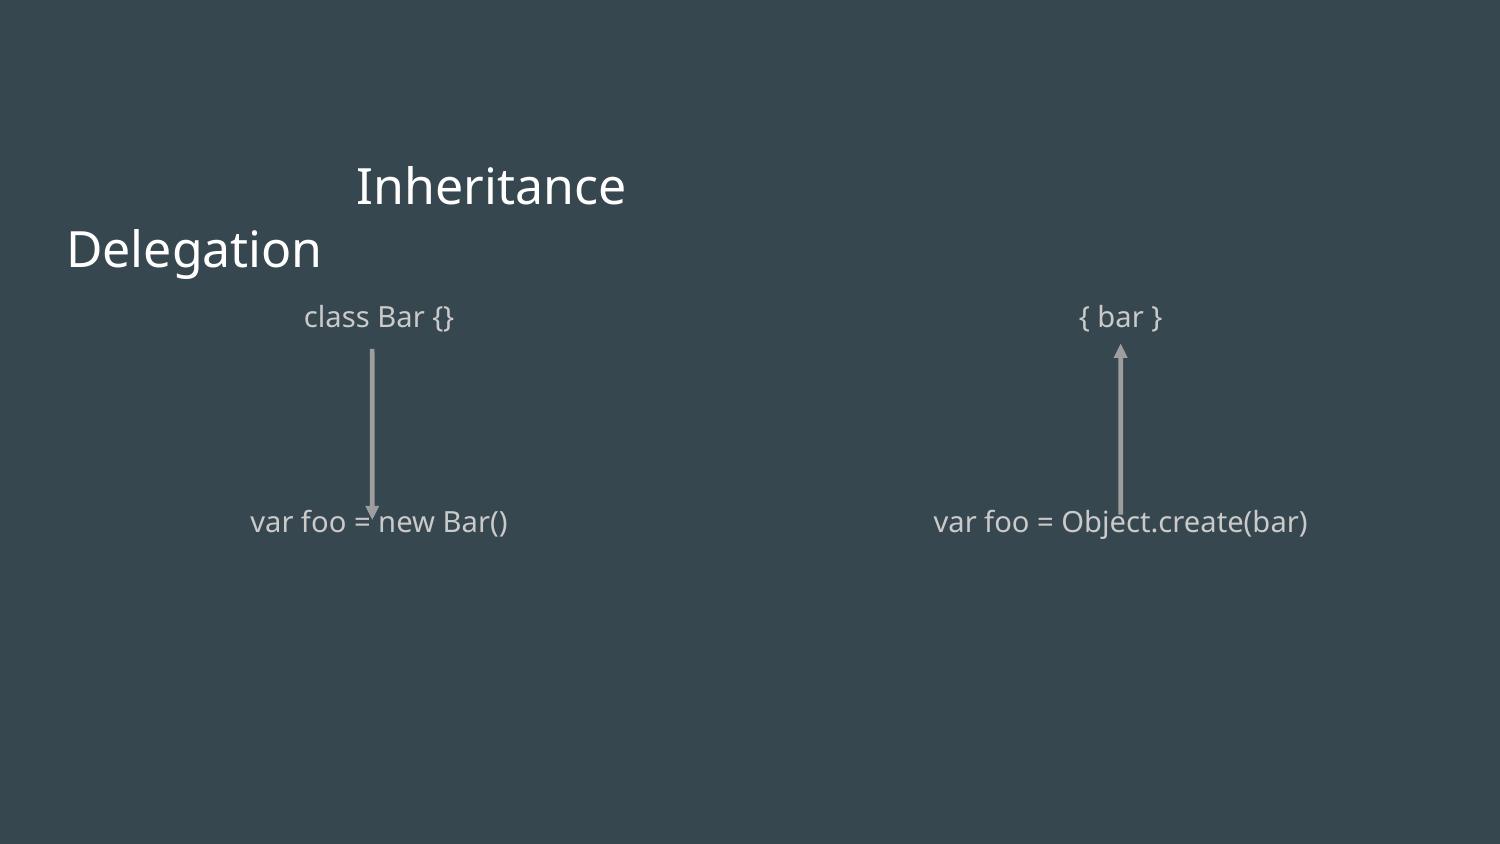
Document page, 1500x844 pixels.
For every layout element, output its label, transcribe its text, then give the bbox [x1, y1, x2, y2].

list { bar } var foo = Object.create(bar) [792, 283, 1449, 844]
list class Bar {} var foo = new Bar() [51, 283, 708, 844]
title Inheritance Delegation [51, 127, 1449, 221]
